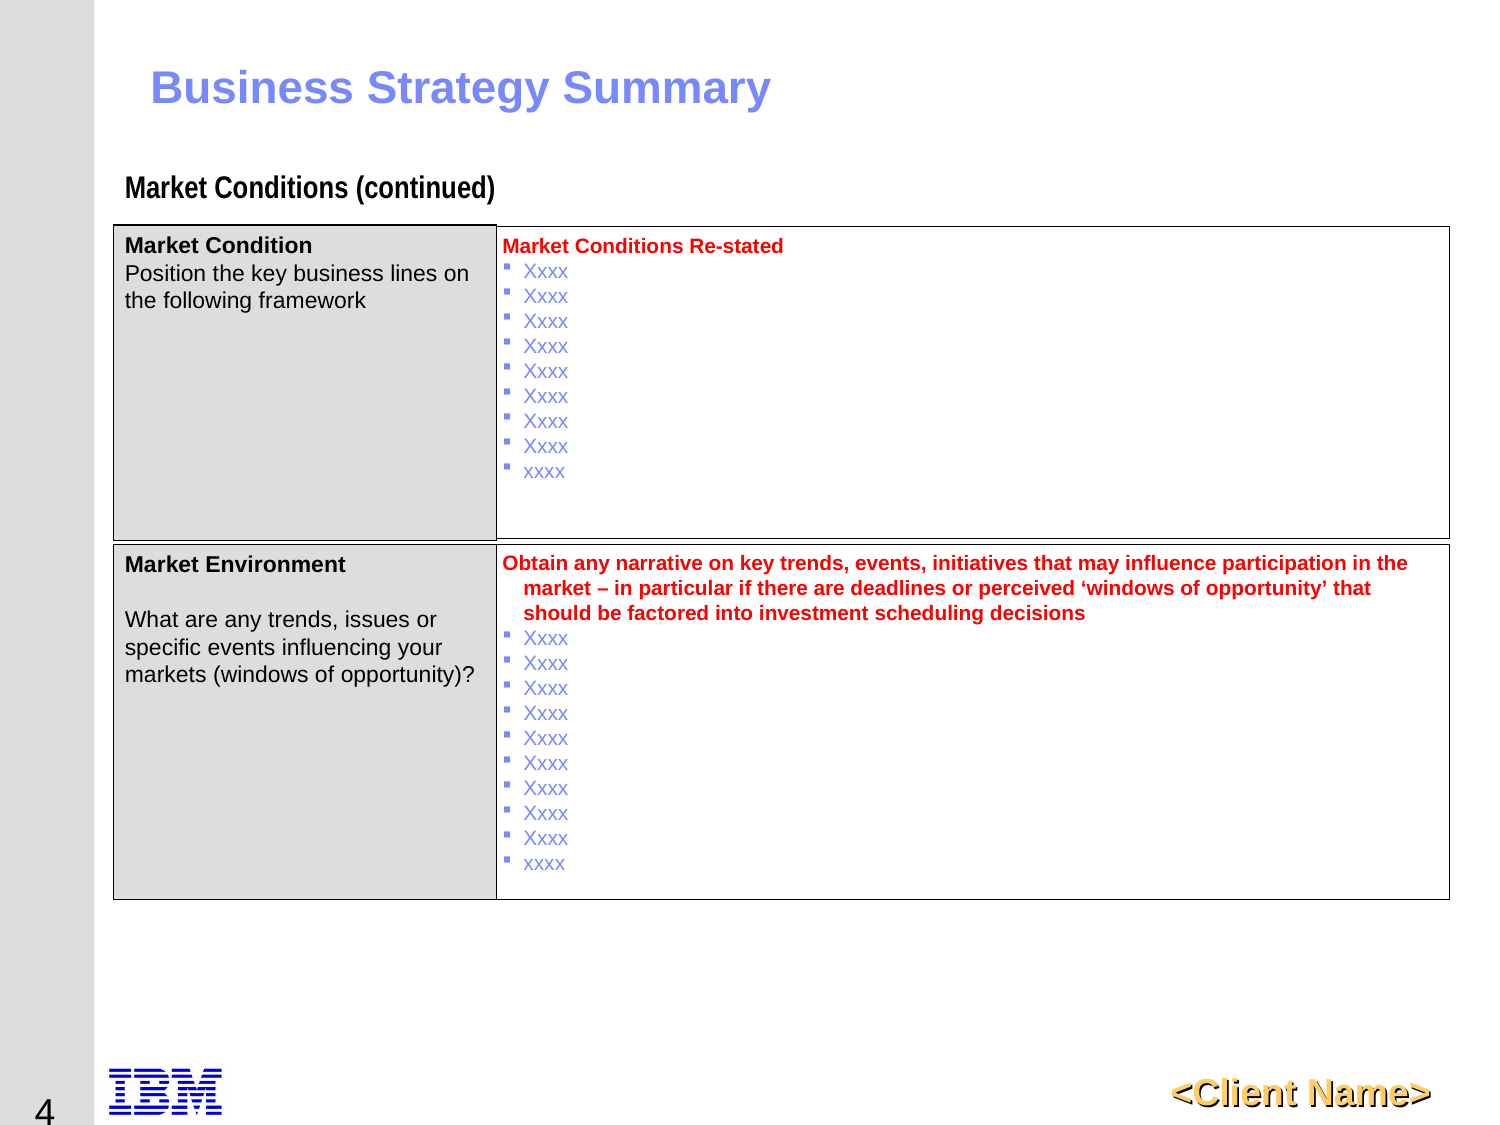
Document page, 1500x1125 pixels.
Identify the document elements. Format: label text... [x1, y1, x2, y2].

text_box Obtain any narrative on key trends, events, initiatives that may influence participation in the market – in particular if there are deadlines or perceived ‘windows of opportunity’ that should be factored into investment scheduling decisions Xxxx Xxxx Xxxx Xxxx Xxxx Xxxx Xxxx Xxxx Xxxx xxxx [496, 544, 1450, 900]
text_box Market Environment What are any trends, issues or specific events influencing your markets (windows of opportunity)? [113, 544, 496, 900]
title Business Strategy Summary [138, 24, 1352, 119]
text_box Market Conditions (continued) [113, 172, 513, 201]
text_box Market Condition Position the key business lines on the following framework [113, 224, 497, 541]
picture [102, 1063, 227, 1122]
text_box Market Conditions Re-stated Xxxx Xxxx Xxxx Xxxx Xxxx Xxxx Xxxx Xxxx xxxx [496, 226, 1450, 539]
